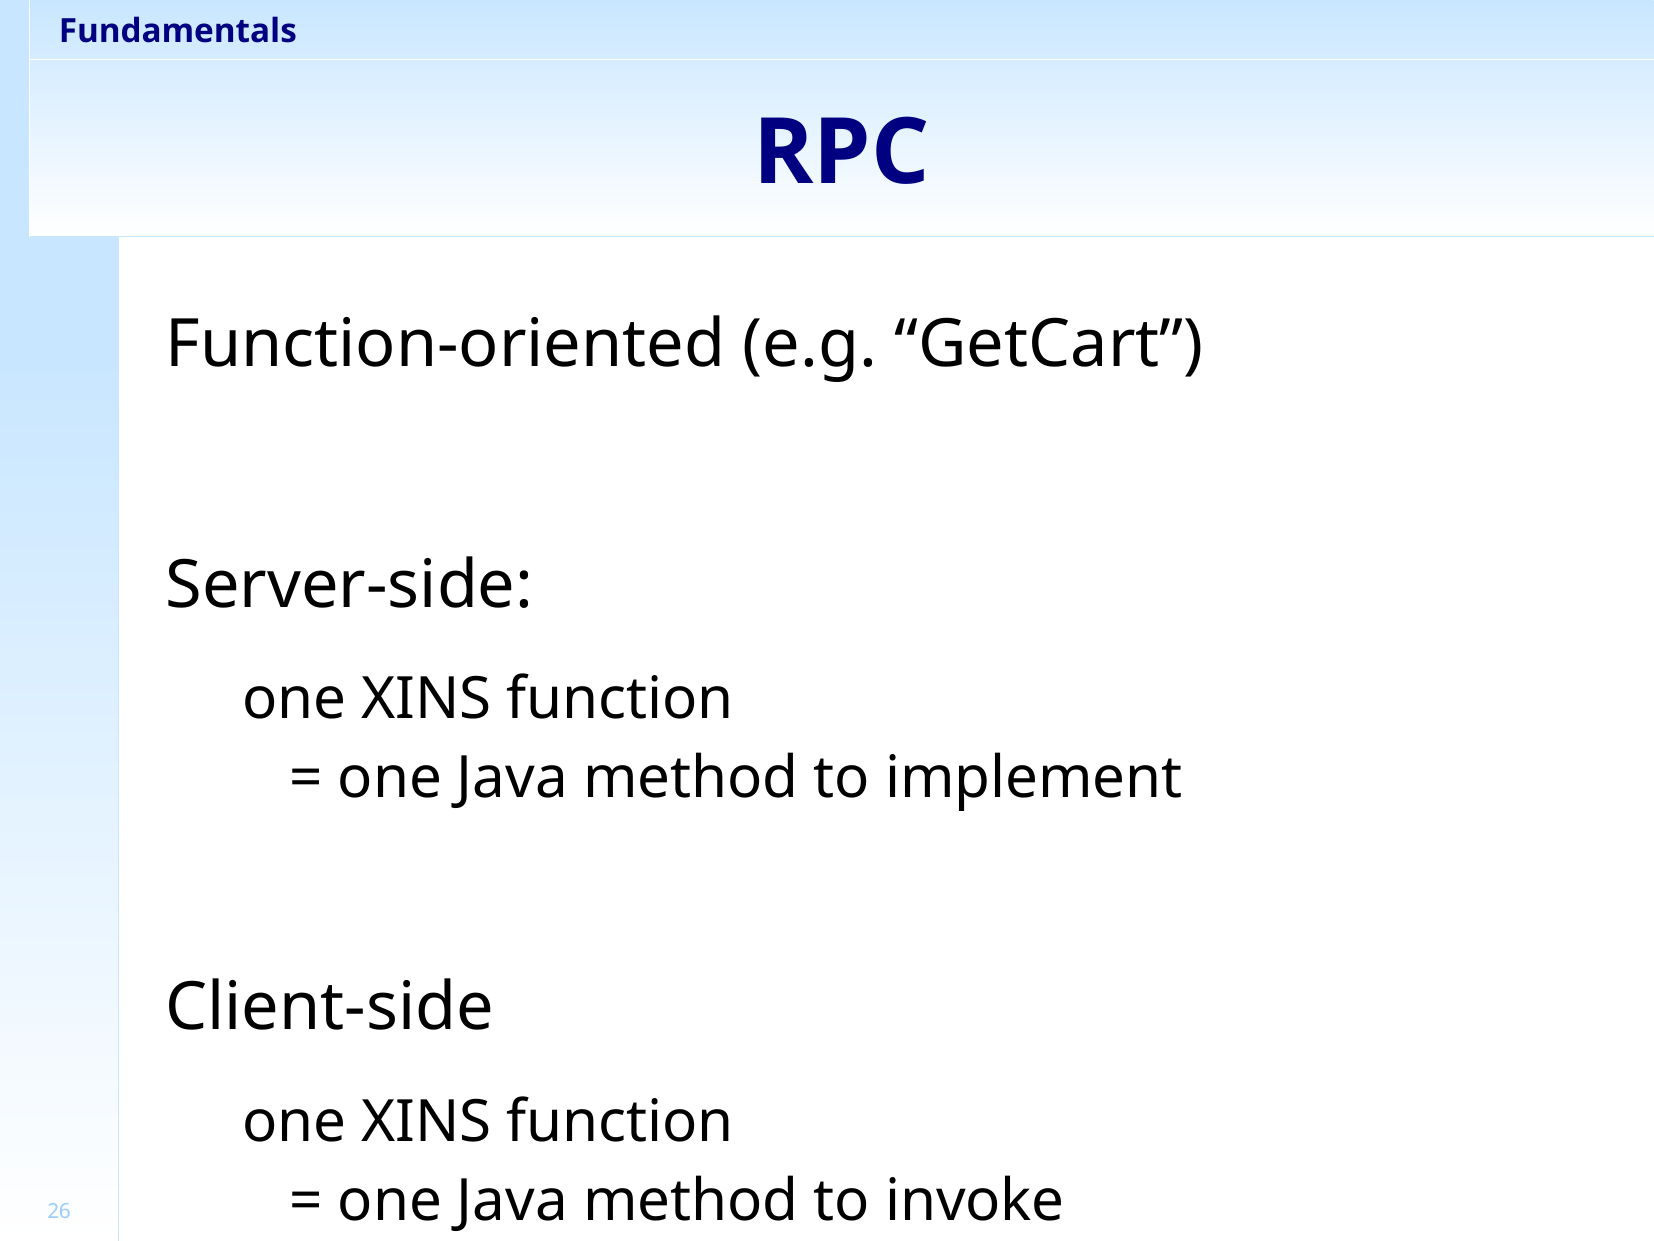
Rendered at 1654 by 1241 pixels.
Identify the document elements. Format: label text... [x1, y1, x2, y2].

title Fundamentals [59, 0, 709, 60]
title RPC [29, 59, 1654, 237]
list Function-oriented (e.g. “GetCart”) Server-side: one XINS function = one Java method to implement Client-side one XINS function = one Java method to invoke [147, 295, 1625, 1182]
